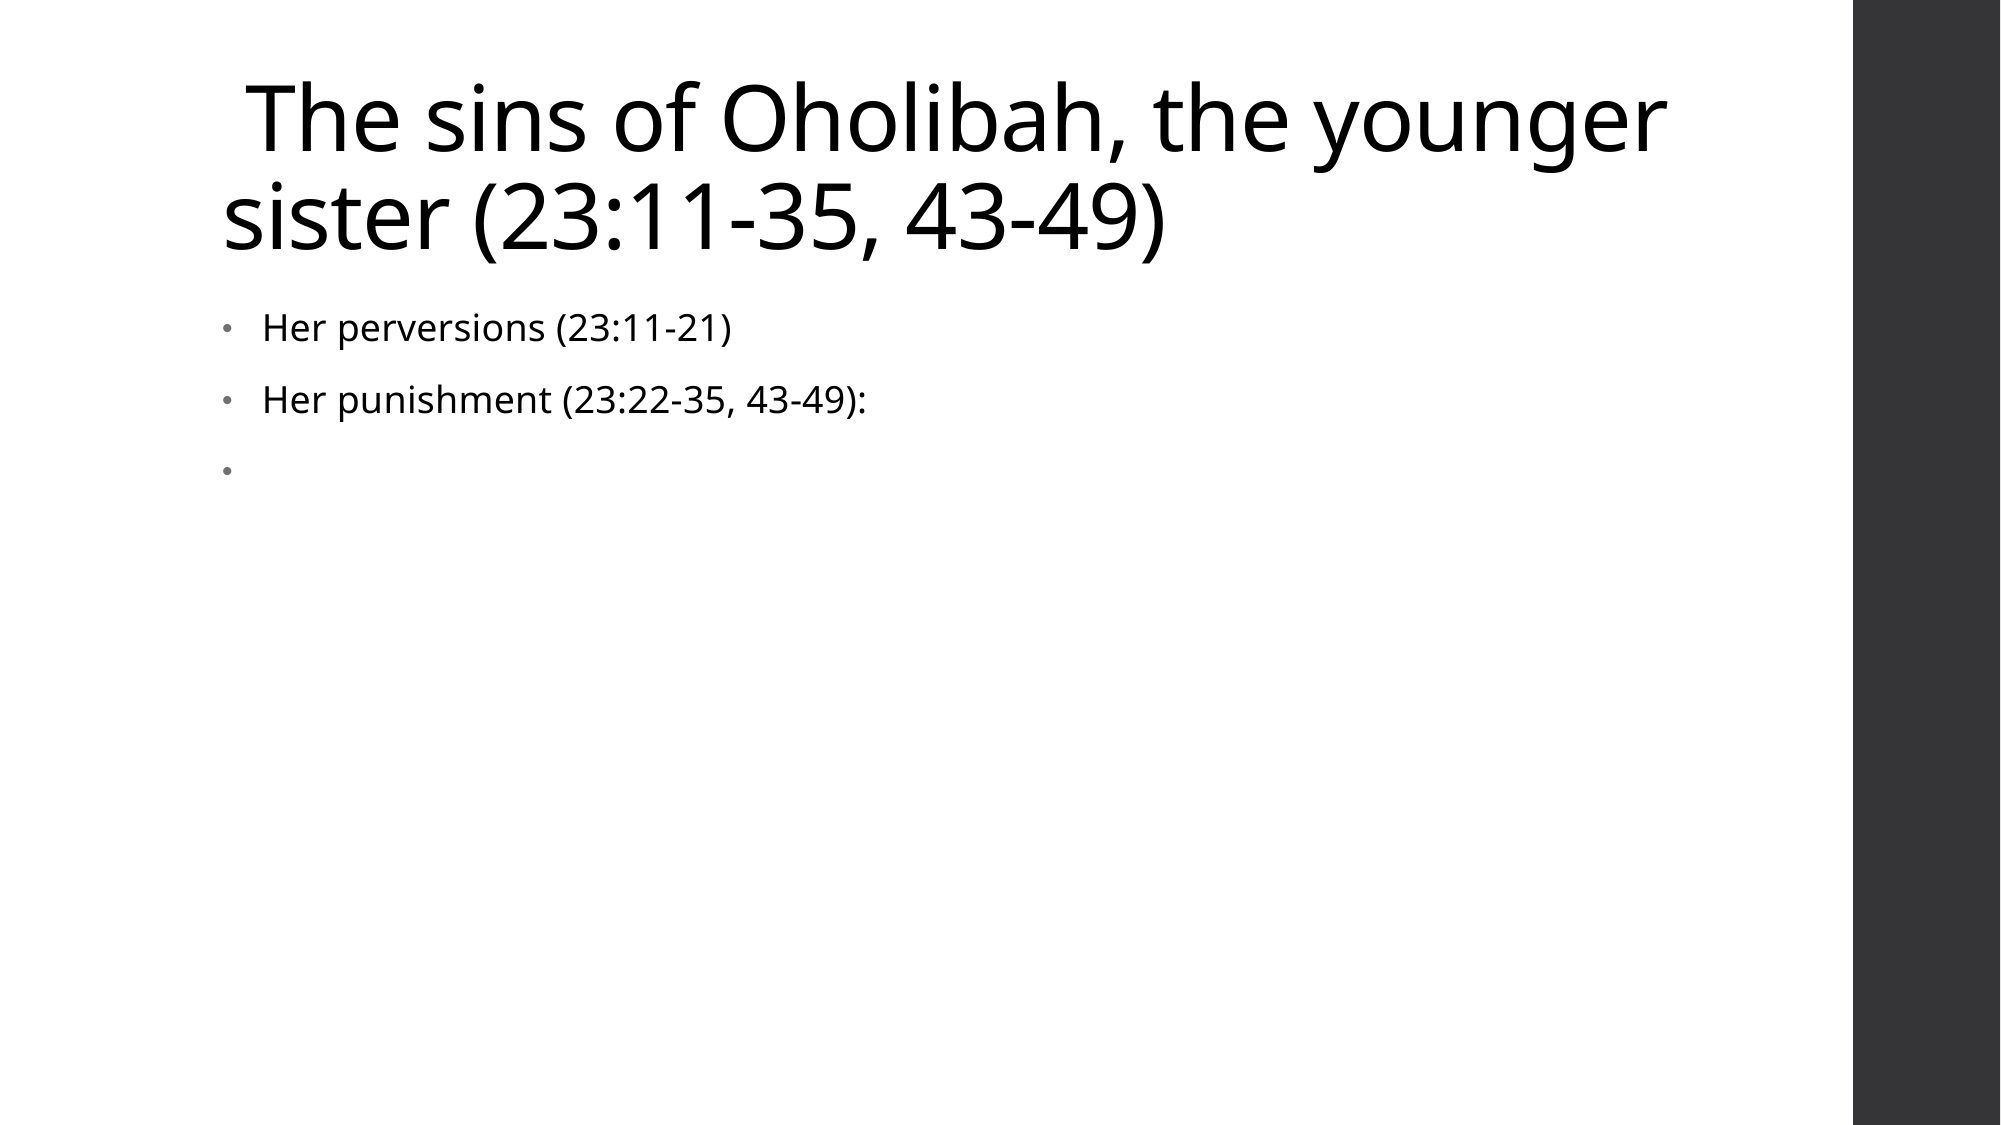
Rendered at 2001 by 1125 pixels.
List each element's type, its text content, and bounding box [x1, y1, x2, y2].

title The sins of Oholibah, the younger sister (23:11-35, 43-49) [206, 60, 1797, 278]
list Her perversions (23:11-21) Her punishment (23:22-35, 43-49): [206, 299, 1617, 1014]
